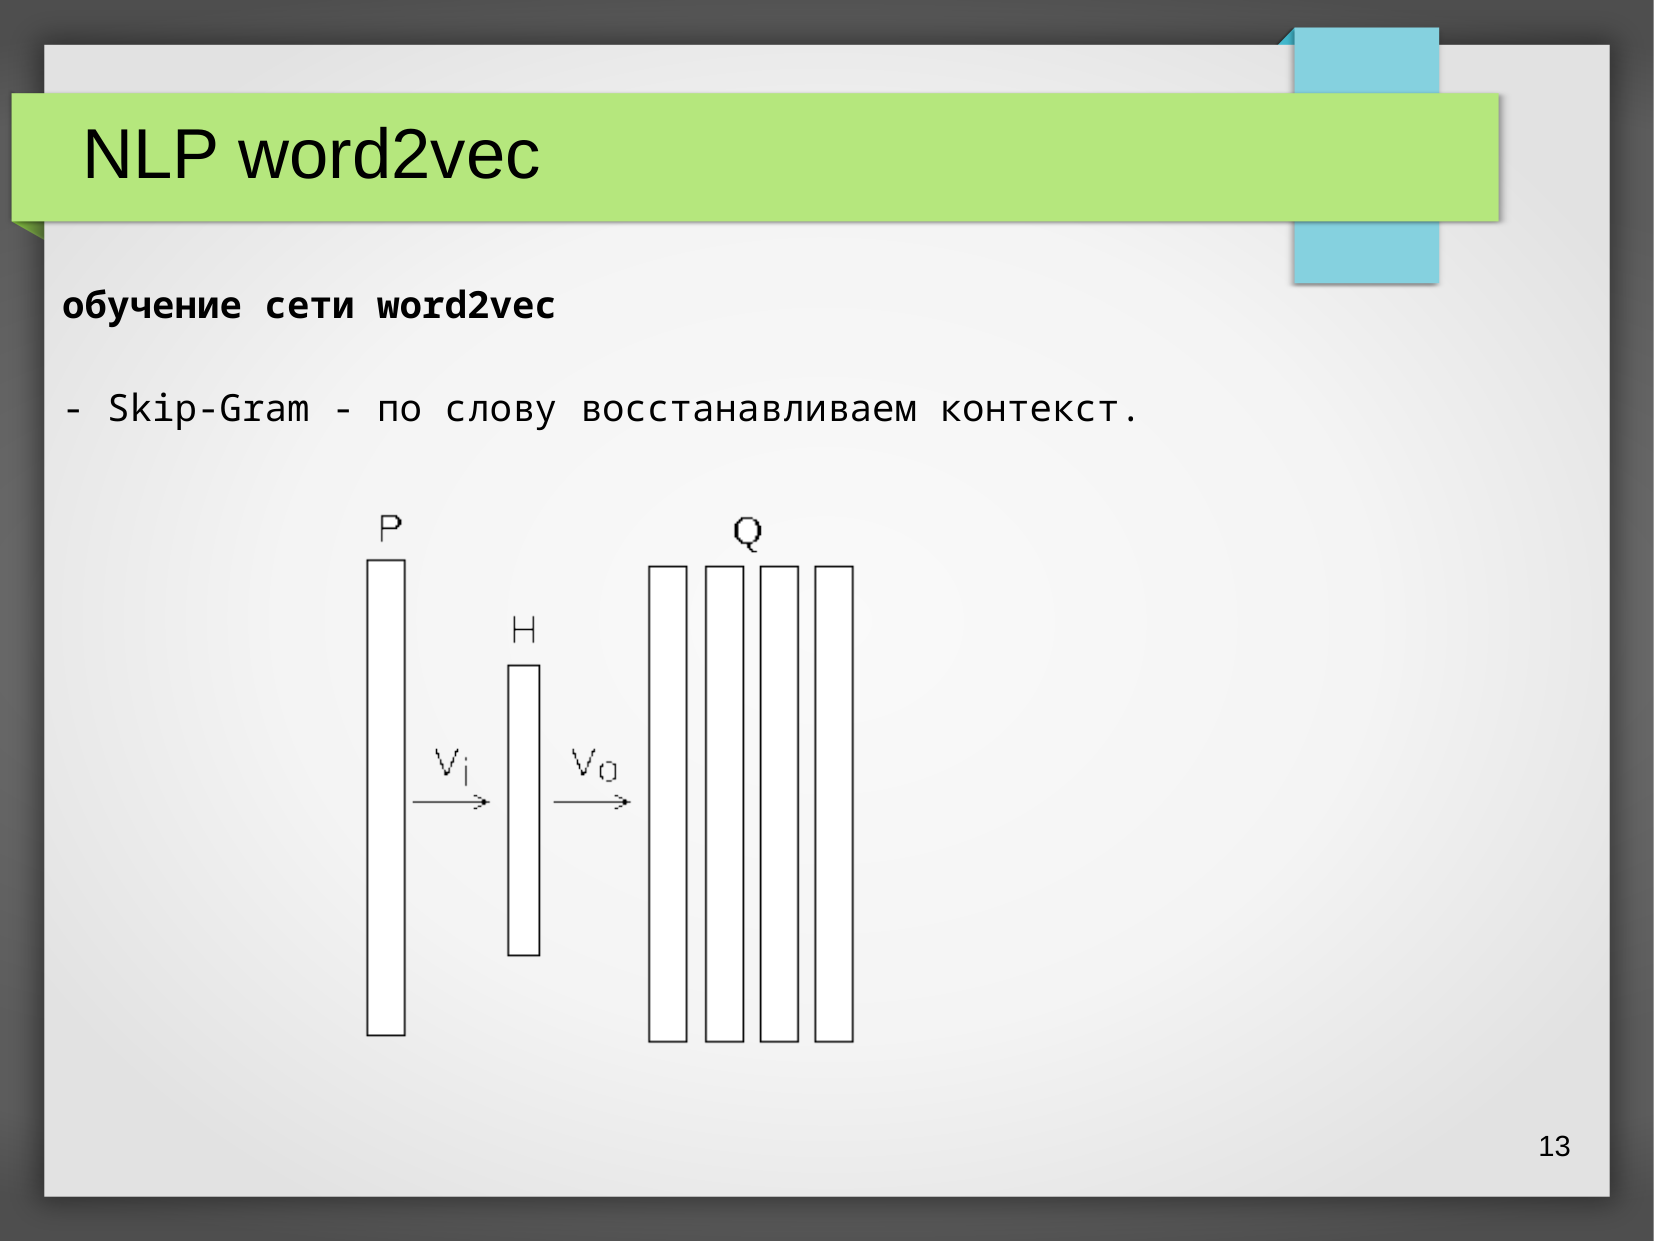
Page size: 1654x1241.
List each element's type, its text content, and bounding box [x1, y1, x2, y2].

picture [0, 0, 1654, 1241]
title NLP word2vec [82, 113, 1406, 194]
text_box обучение сети word2vec - Skip-Gram - по слову восстанавливаем контекст. [47, 271, 1193, 486]
